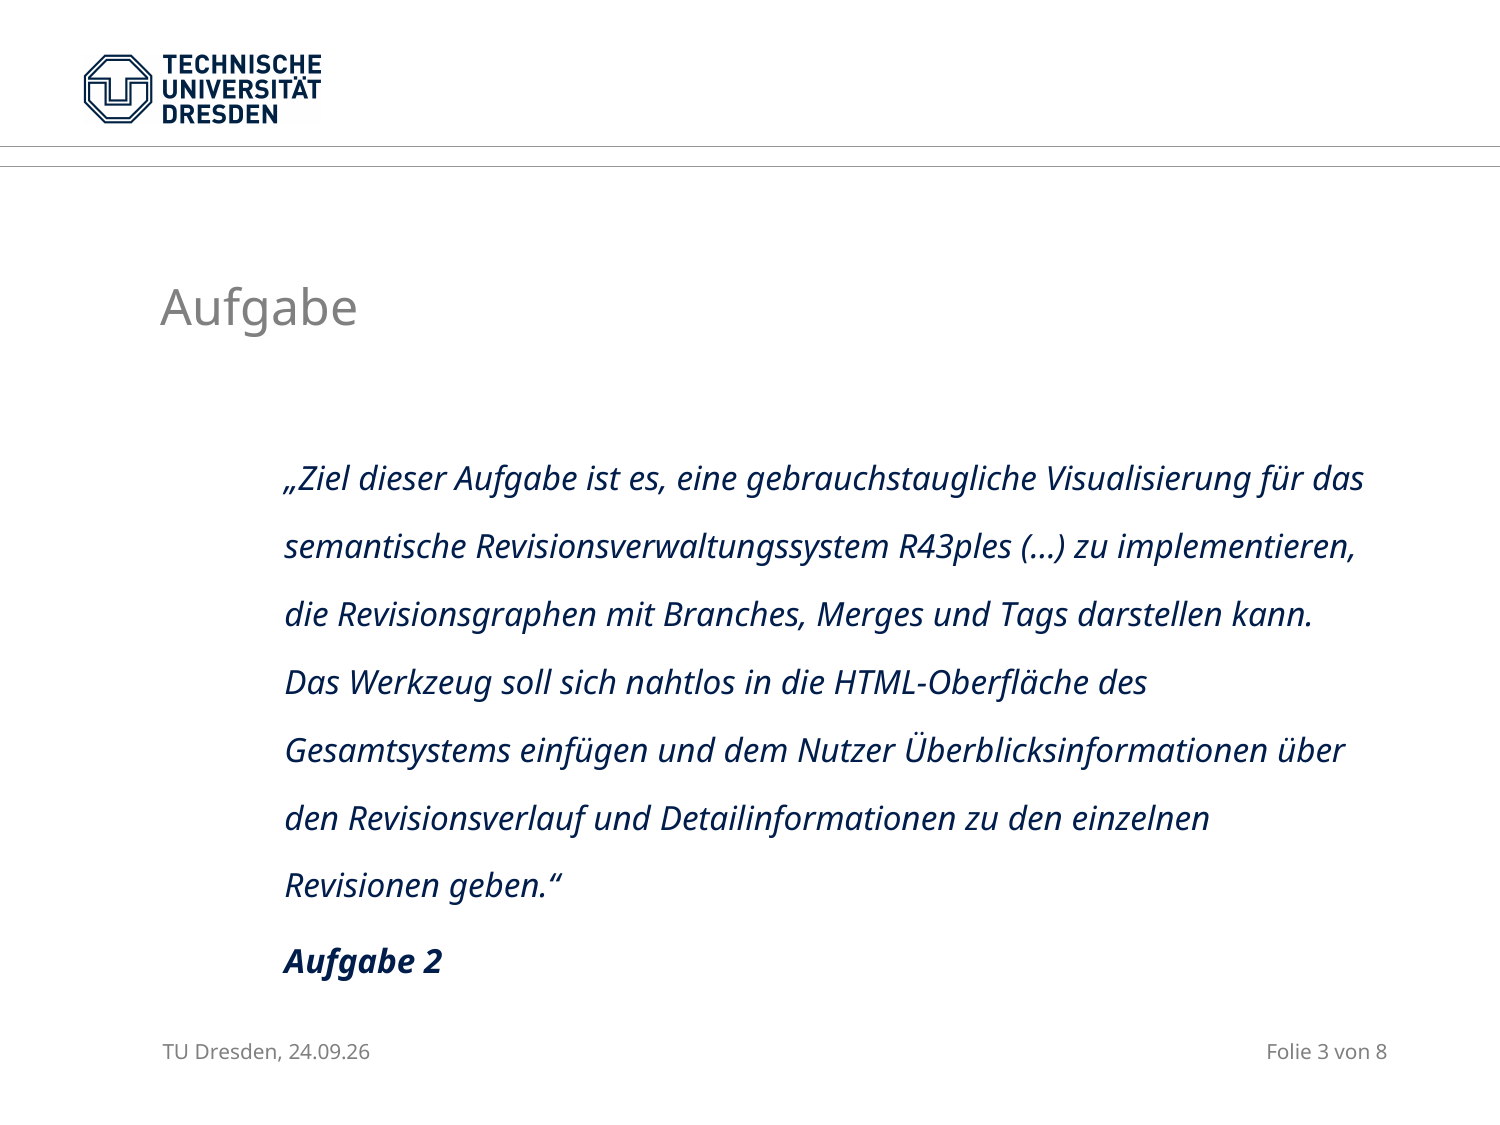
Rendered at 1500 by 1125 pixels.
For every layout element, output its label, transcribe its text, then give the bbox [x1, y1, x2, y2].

list „Ziel dieser Aufgabe ist es, eine gebrauchstaugliche Visualisierung für das semantische Revisionsverwaltungssystem R43ples (…) zu implementieren, die Revisionsgraphen mit Branches, Merges und Tags darstellen kann. Das Werkzeug soll sich nahtlos in die HTML-Oberfläche des Gesamtsystems einfügen und dem Nutzer Überblicksinformationen über den Revisionsverlauf und Detailinformationen zu den einzelnen Revisionen geben.“ Aufgabe 2 [162, 425, 1388, 1093]
picture [83, 54, 321, 124]
title Aufgabe [160, 238, 1392, 374]
